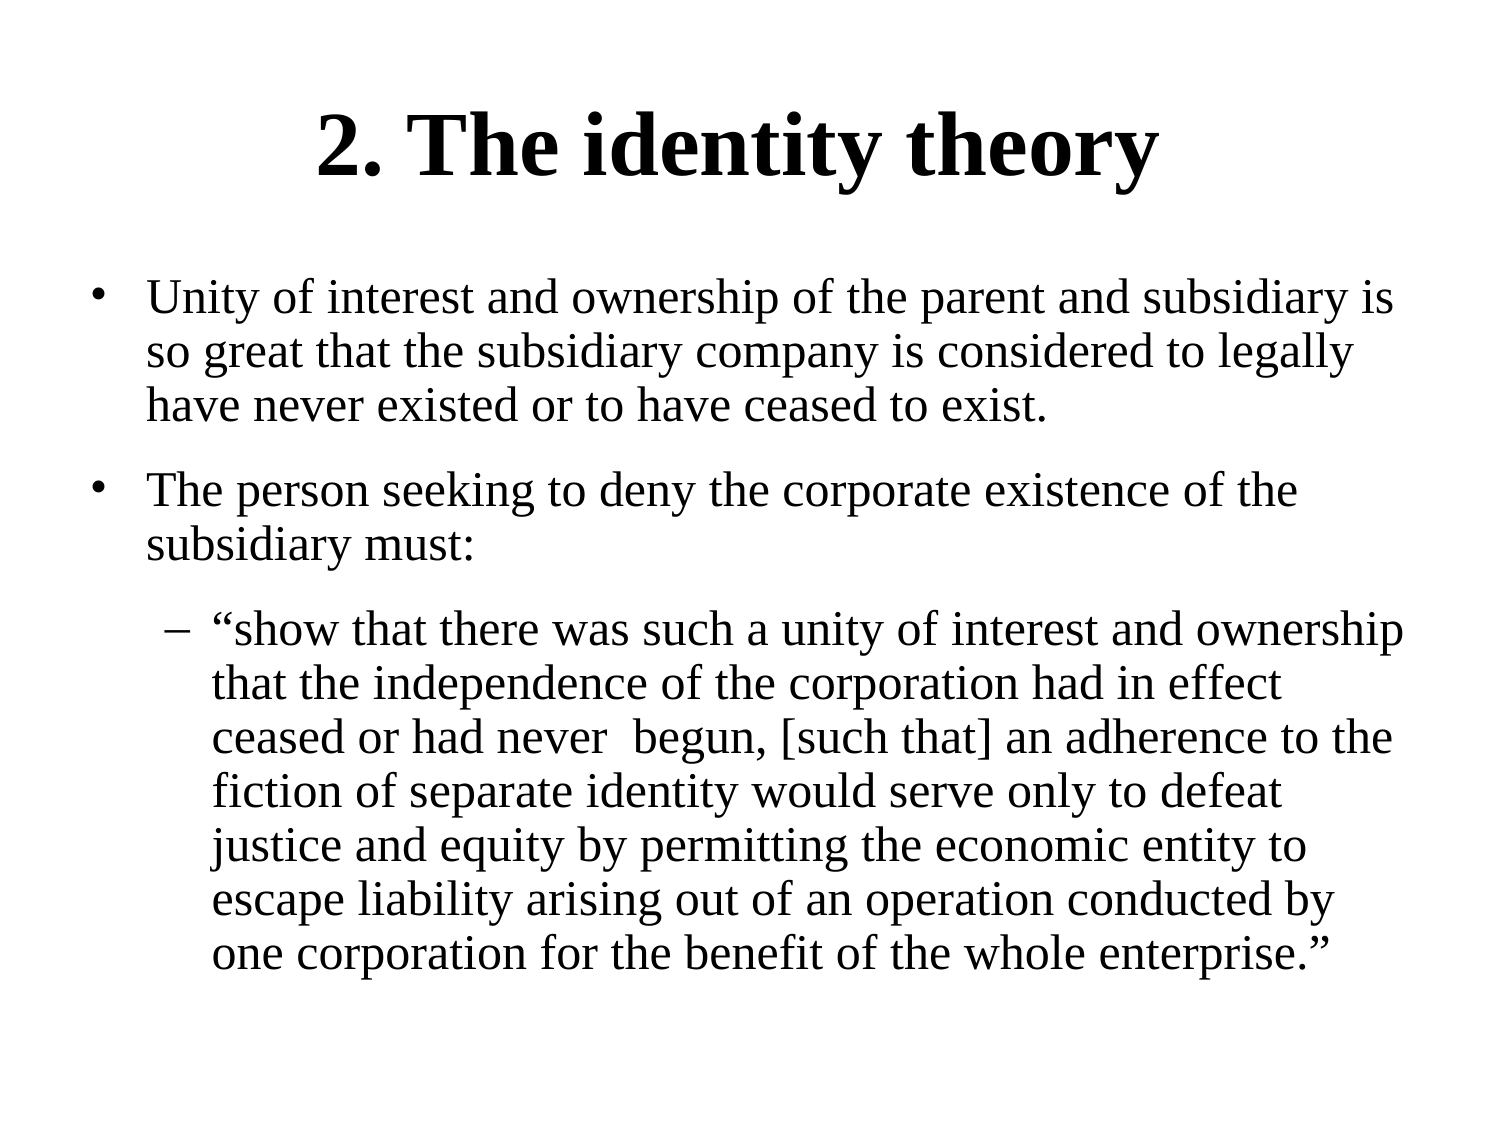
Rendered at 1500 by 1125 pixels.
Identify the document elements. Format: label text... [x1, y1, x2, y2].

list Unity of interest and ownership of the parent and subsidiary is so great that the subsidiary company is considered to legally have never existed or to have ceased to exist. The person seeking to deny the corporate existence of the subsidiary must: “show that there was such a unity of interest and ownership that the independence of the corporation had in effect ceased or had never begun, [such that] an adherence to the fiction of separate identity would serve only to defeat justice and equity by permitting the economic entity to escape liability arising out of an operation conducted by one corporation for the benefit of the whole enterprise.” [75, 262, 1426, 1005]
title 2. The identity theory [75, 45, 1426, 233]
